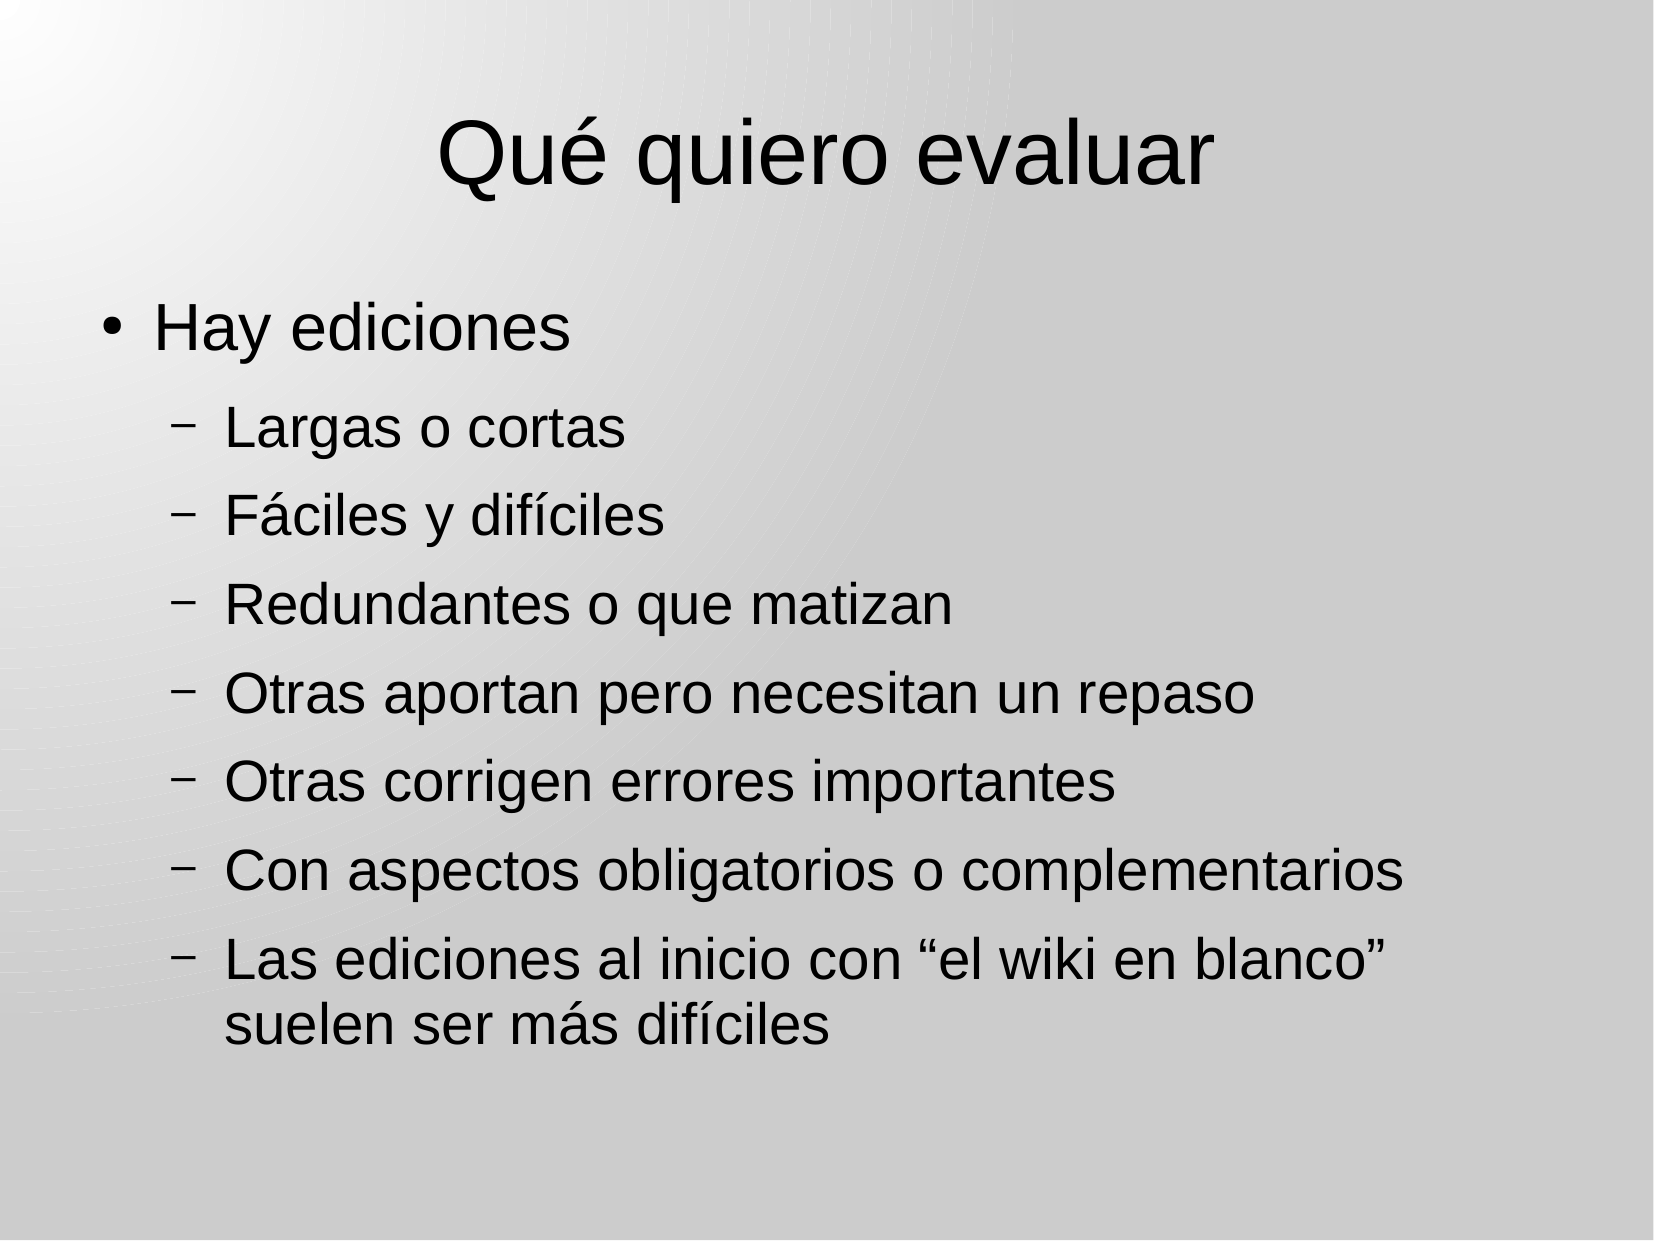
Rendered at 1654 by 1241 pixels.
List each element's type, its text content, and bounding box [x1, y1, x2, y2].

list Hay ediciones Largas o cortas Fáciles y difíciles Redundantes o que matizan Otras aportan pero necesitan un repaso Otras corrigen errores importantes Con aspectos obligatorios o complementarios Las ediciones al inicio con “el wiki en blanco” suelen ser más difíciles [82, 290, 1538, 1109]
title Qué quiero evaluar [82, 49, 1571, 257]
